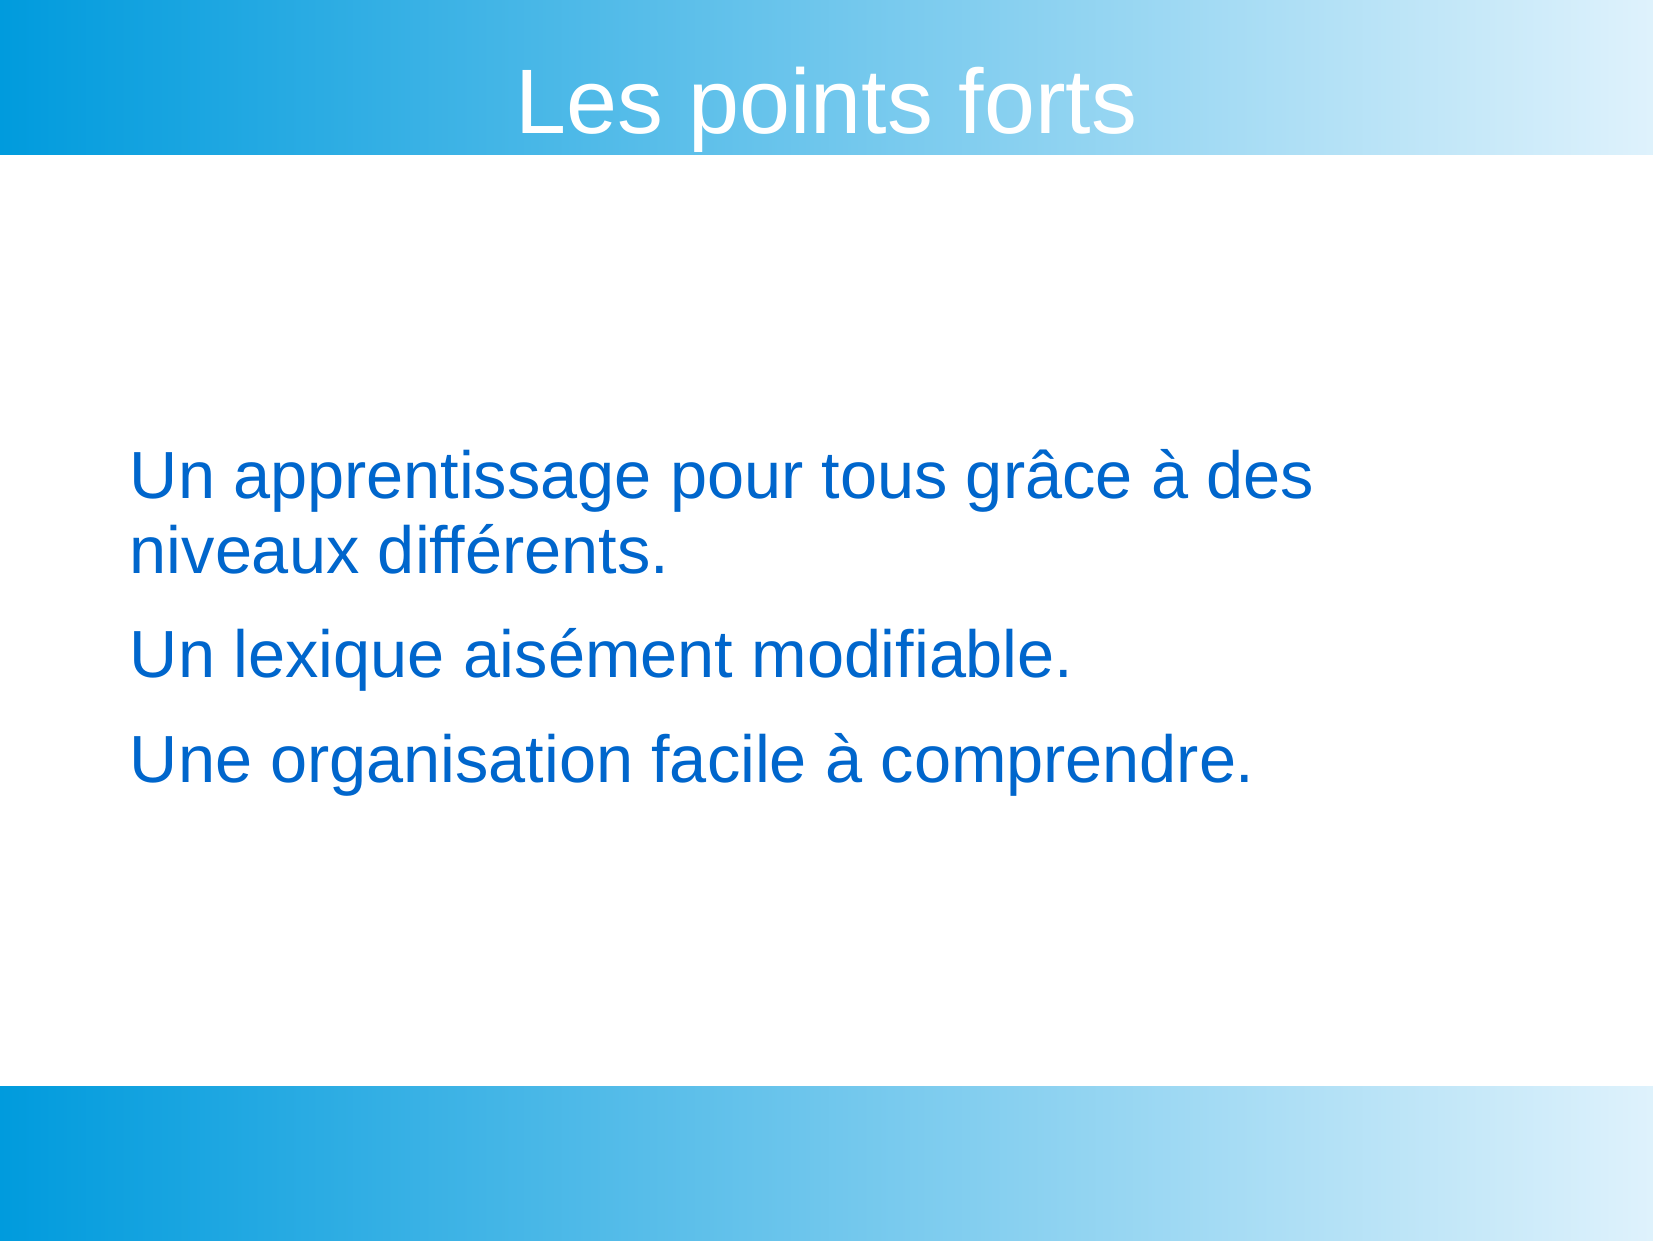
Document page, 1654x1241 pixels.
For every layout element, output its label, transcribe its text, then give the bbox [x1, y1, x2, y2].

list Un apprentissage pour tous grâce à des niveaux différents. Un lexique aisément modifiable. Une organisation facile à comprendre. [59, 438, 1548, 1158]
title Les points forts [82, 49, 1571, 155]
